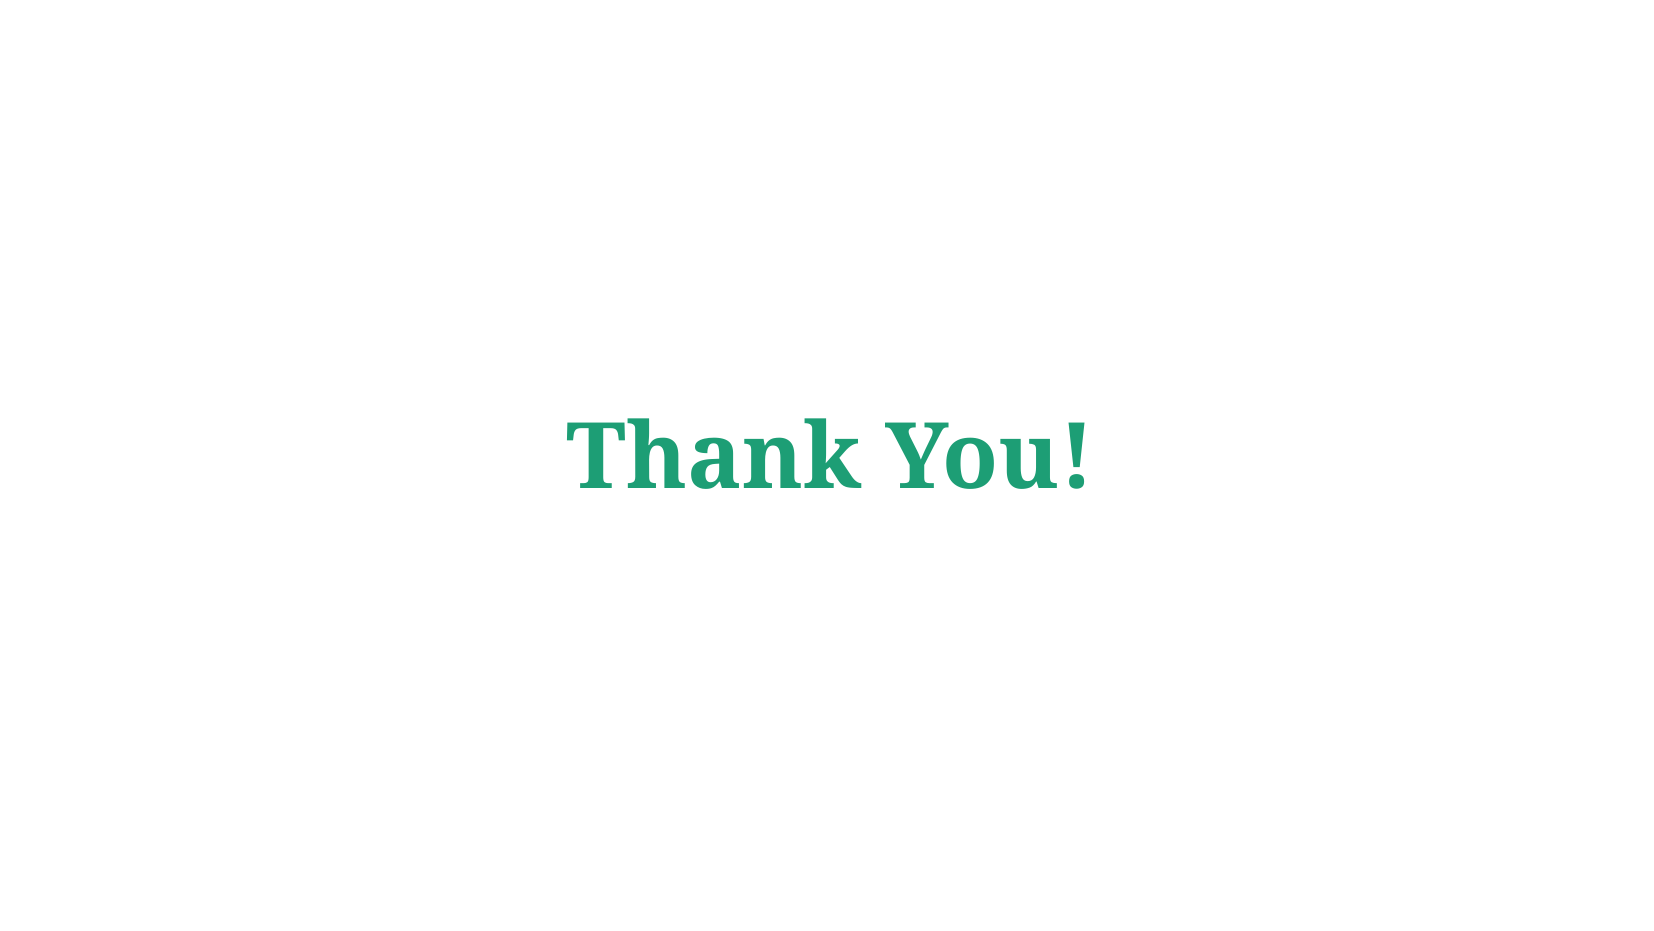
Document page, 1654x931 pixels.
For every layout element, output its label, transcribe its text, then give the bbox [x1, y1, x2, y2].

title Thank You! [86, 375, 1576, 531]
